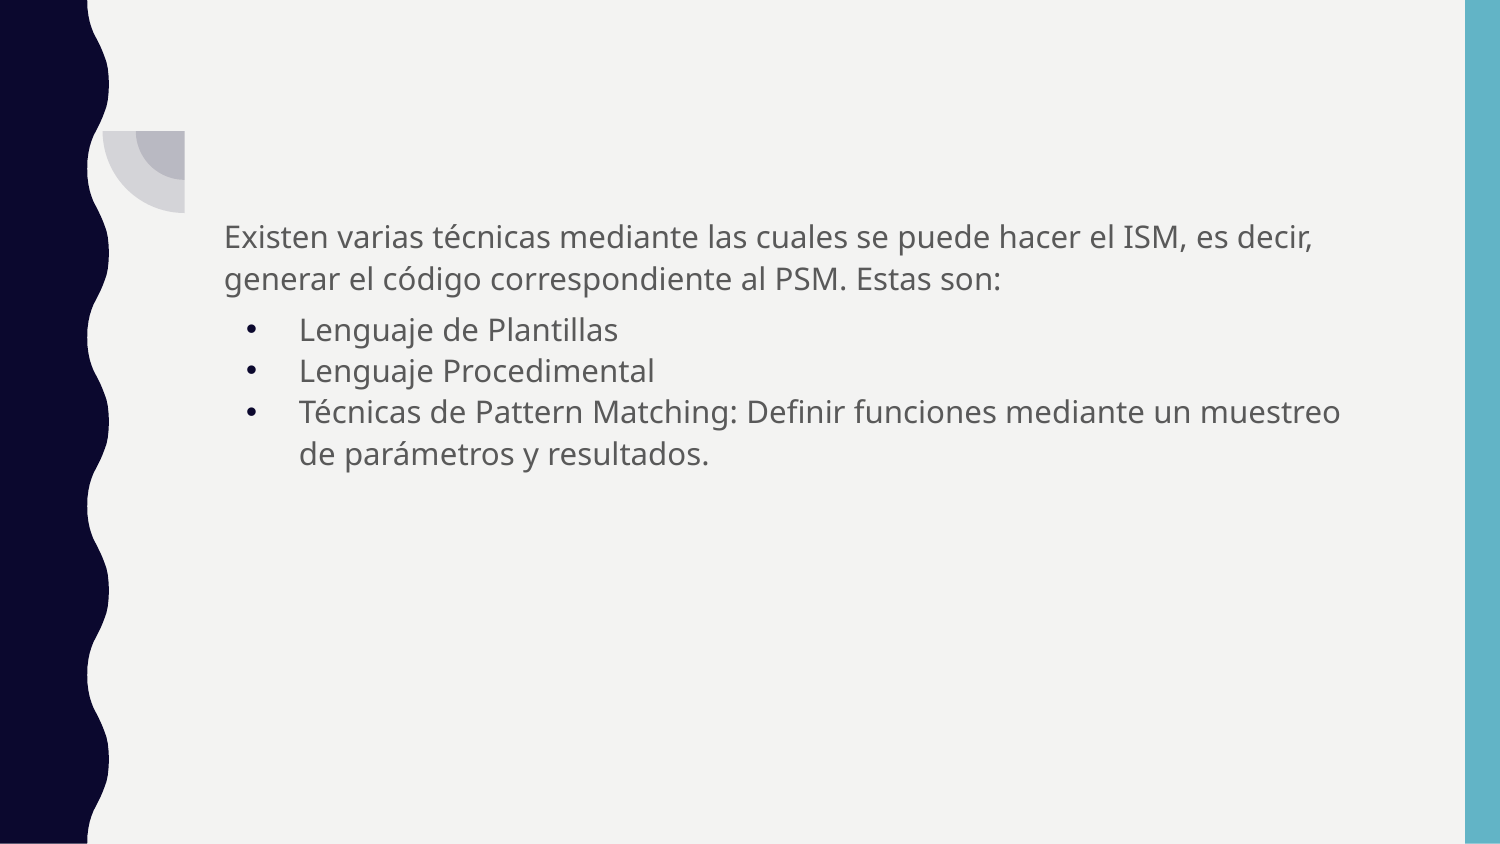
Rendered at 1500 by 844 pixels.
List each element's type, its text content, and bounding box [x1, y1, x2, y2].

list Existen varias técnicas mediante las cuales se puede hacer el ISM, es decir, generar el código correspondiente al PSM. Estas son: Lenguaje de Plantillas Lenguaje Procedimental Técnicas de Pattern Matching: Definir funciones mediante un muestreo de parámetros y resultados. [212, 208, 1368, 571]
